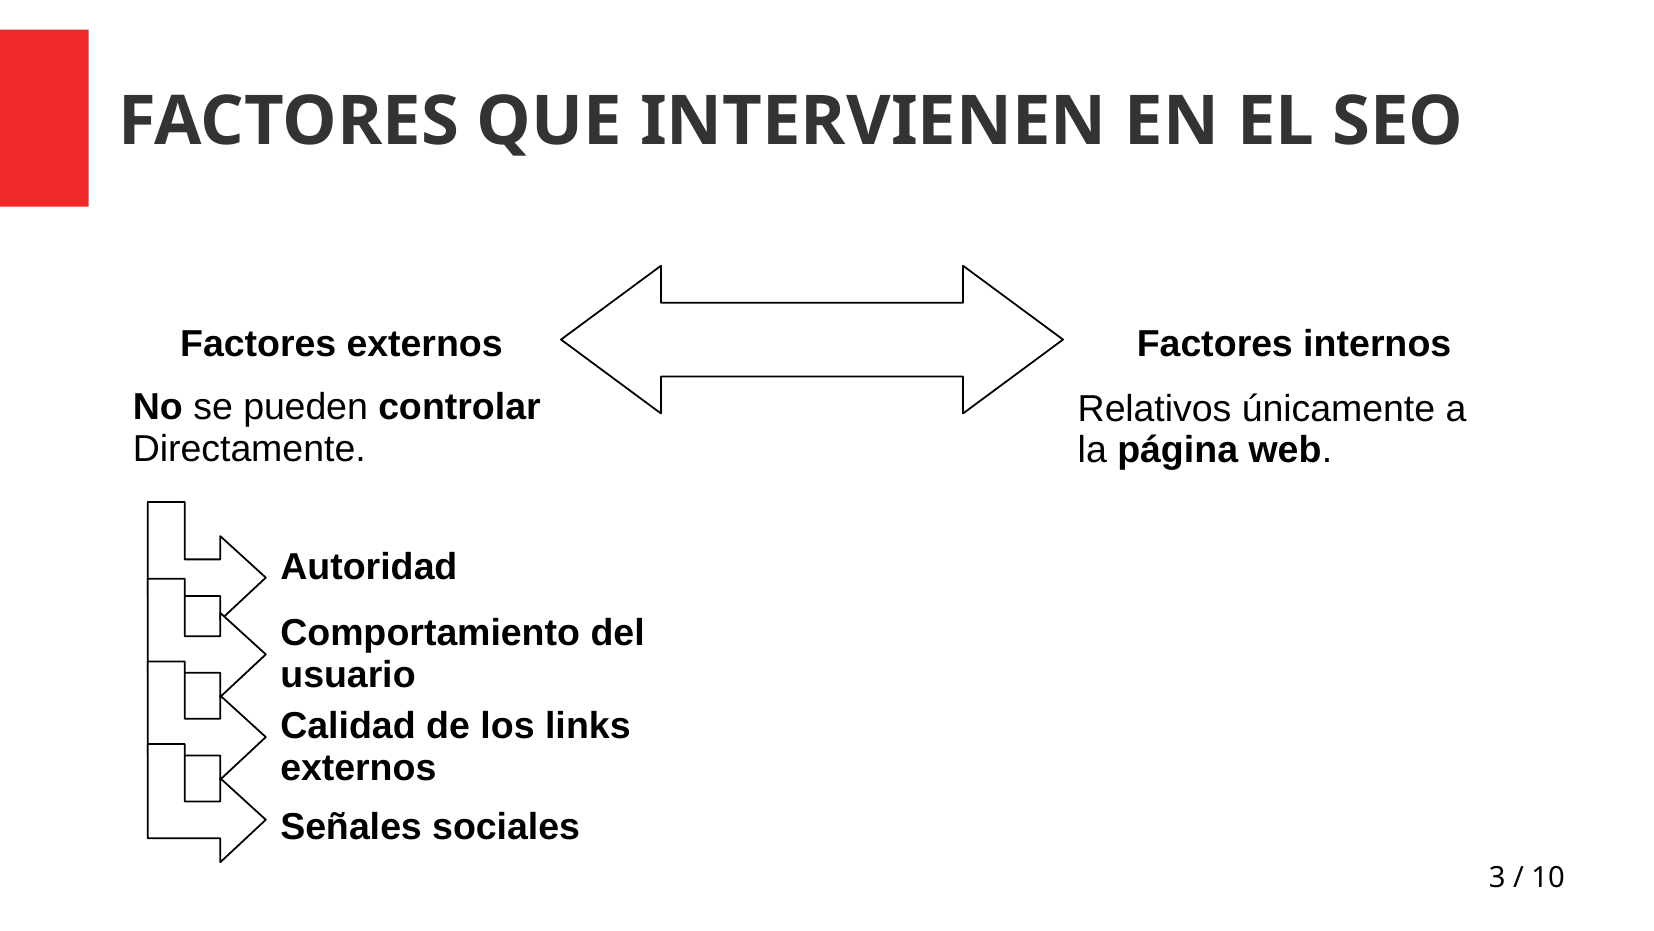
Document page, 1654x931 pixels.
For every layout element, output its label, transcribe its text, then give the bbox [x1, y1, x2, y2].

text_box Comportamiento del usuario [265, 603, 709, 696]
text_box Señales sociales [265, 798, 709, 897]
text_box Factores internos [1122, 315, 1477, 373]
text_box Calidad de los links externos [265, 696, 709, 798]
title FACTORES QUE INTERVIENEN EN EL SEO [118, 29, 1595, 207]
text_box No se pueden controlar Directamente. [118, 377, 562, 519]
text_box [561, 265, 1064, 414]
text_box [147, 501, 265, 863]
text_box Factores externos [165, 315, 550, 373]
text_box Relativos únicamente a la página web. [1062, 379, 1506, 479]
text_box Autoridad [265, 538, 709, 603]
